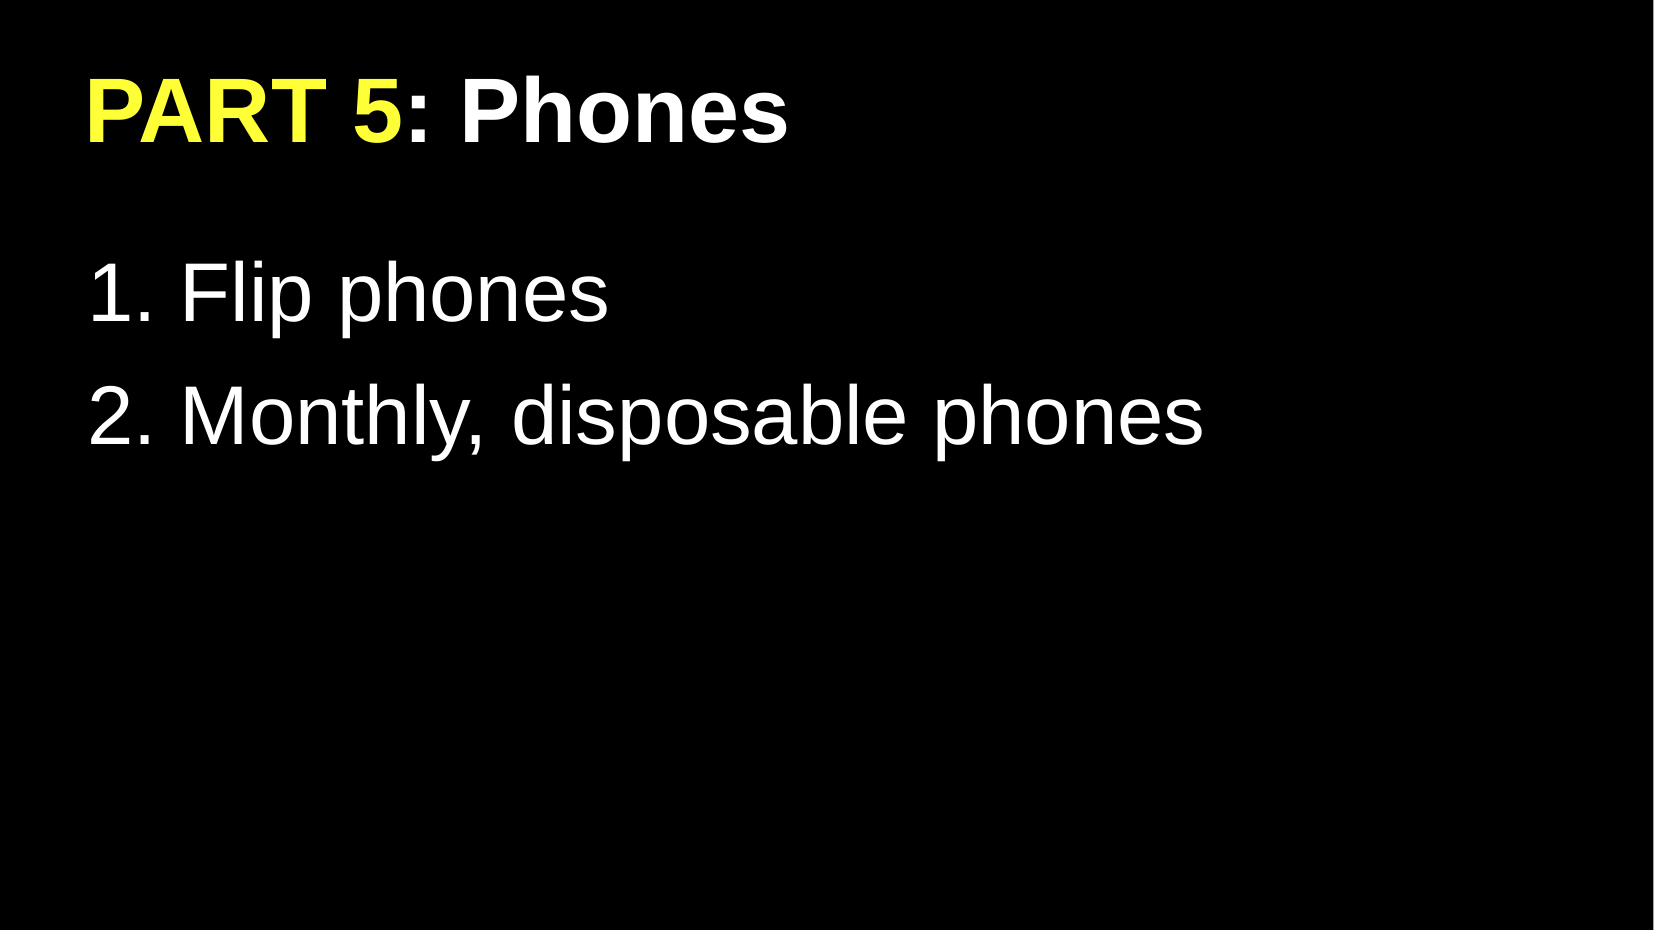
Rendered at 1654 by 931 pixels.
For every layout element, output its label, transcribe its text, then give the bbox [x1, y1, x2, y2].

title PART 5: Phones [84, 56, 1561, 166]
list 1. Flip phones 2. Monthly, disposable phones [87, 124, 1573, 901]
